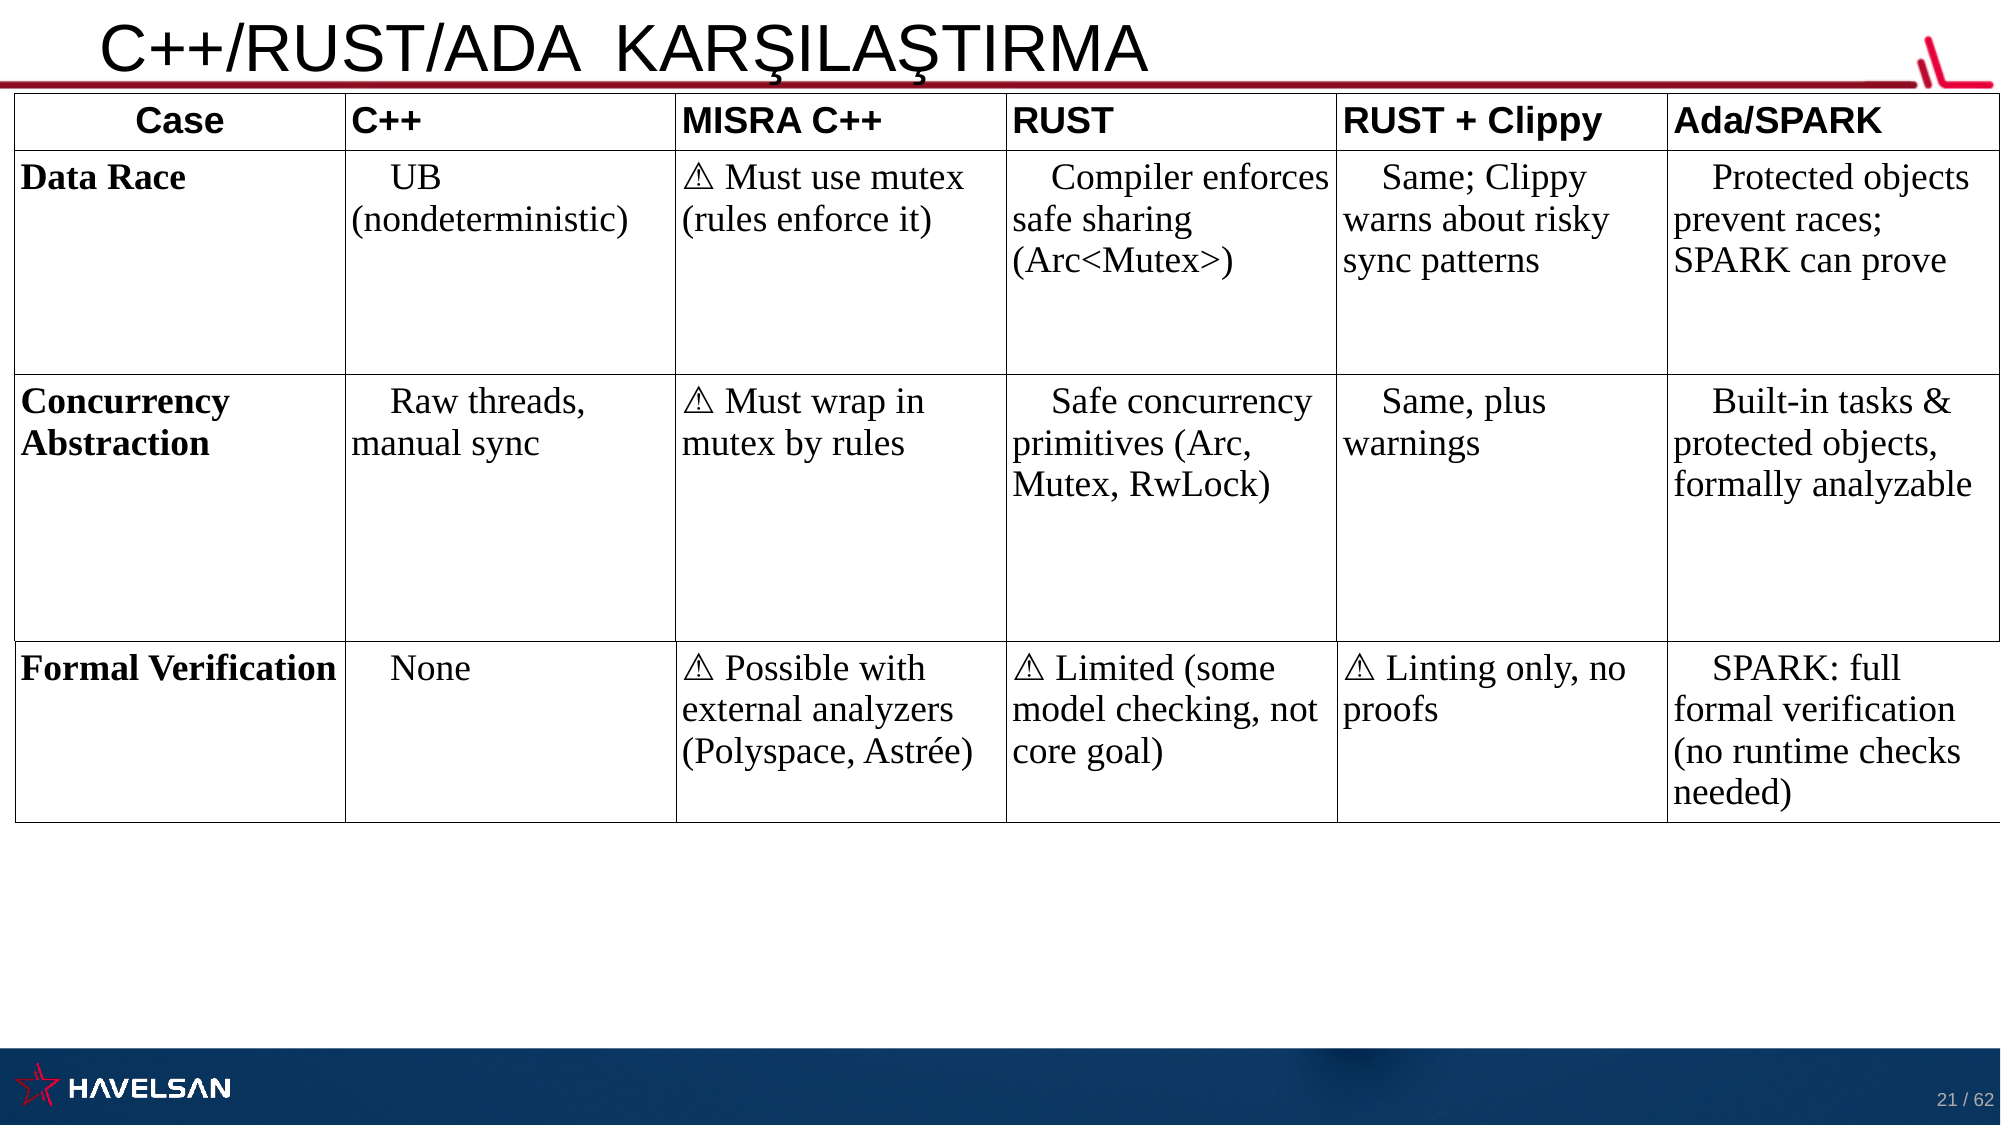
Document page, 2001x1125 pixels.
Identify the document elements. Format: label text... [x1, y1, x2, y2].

table_cell ✅ Built-in tasks & protected objects, formally analyzable [1668, 375, 1999, 641]
table_cell ⚠️ Must wrap in mutex by rules [676, 375, 1006, 641]
table_cell Concurrency Abstraction [15, 375, 345, 641]
table_cell ❌ UB (nondeterministic) [346, 151, 675, 374]
table_cell ❌ Raw threads, manual sync [346, 375, 675, 641]
table_cell ✅ Same, plus warnings [1337, 375, 1667, 641]
table_header Case [15, 94, 345, 150]
table_cell ✅ Safe concurrency primitives (Arc, Mutex, RwLock) [1007, 375, 1336, 641]
table_header Ada/SPARK [1668, 94, 1999, 150]
table_cell ⚠️ Possible with external analyzers (Polyspace, Astrée) [677, 642, 1006, 822]
table_cell ⚠️ Limited (some model checking, not core goal) [1007, 642, 1337, 822]
table_cell ⚠️ Must use mutex (rules enforce it) [676, 151, 1006, 374]
table_header RUST [1007, 94, 1336, 150]
table_cell Formal Verification [16, 642, 345, 822]
table_cell ❌ None [346, 642, 676, 822]
table_cell ✅ Same; Clippy warns about risky sync patterns [1337, 151, 1667, 374]
table_cell Data Race [15, 151, 345, 374]
table_header RUST + Clippy [1337, 94, 1667, 150]
table_cell ✅ SPARK: full formal verification (no runtime checks needed) [1668, 642, 2000, 822]
table_cell ✅ Compiler enforces safe sharing (Arc<Mutex>) [1007, 151, 1336, 374]
table_header MISRA C++ [676, 94, 1006, 150]
table_header C++ [346, 94, 675, 150]
table_cell ✅ Protected objects prevent races; SPARK can prove [1668, 151, 1999, 374]
picture [0, 0, 2001, 1125]
table_cell ⚠️ Linting only, no proofs [1338, 642, 1667, 822]
title C++/RUST/ADA KARŞILAŞTIRMA [99, 44, 1686, 55]
